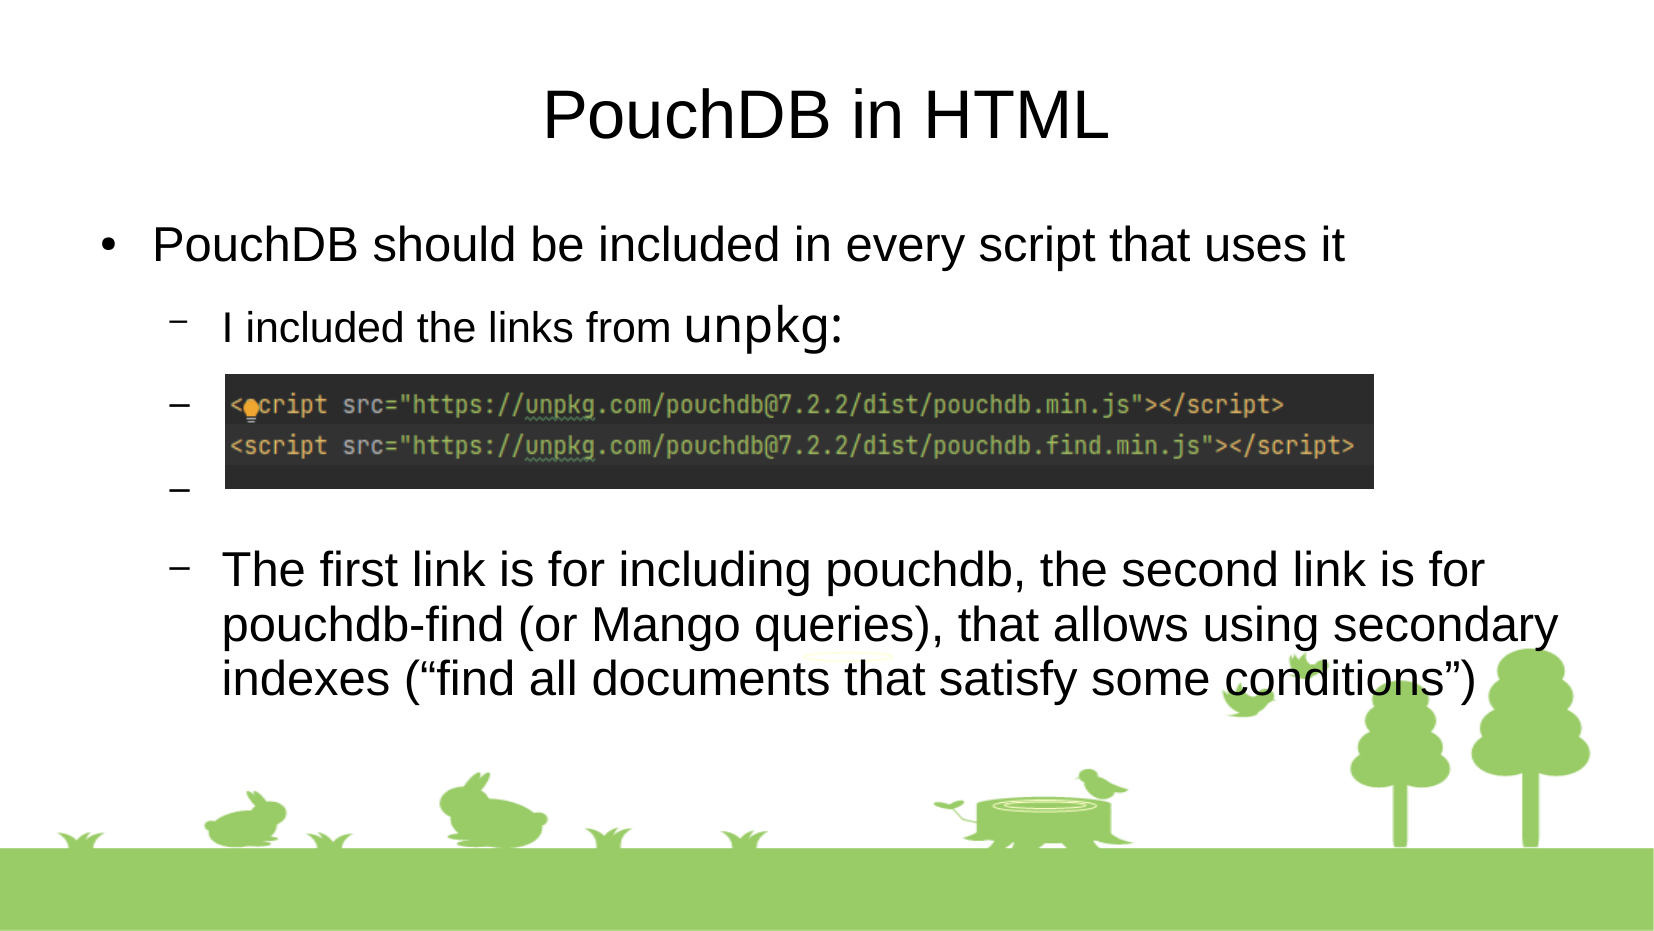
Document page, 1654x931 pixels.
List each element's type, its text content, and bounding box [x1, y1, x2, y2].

picture [0, 0, 1654, 931]
title PouchDB in HTML [82, 37, 1571, 193]
list PouchDB should be included in every script that uses it I included the links from unpkg: The first link is for including pouchdb, the second link is for pouchdb-find (or Mango queries), that allows using secondary indexes (“find all documents that satisfy some conditions”) [82, 217, 1571, 758]
